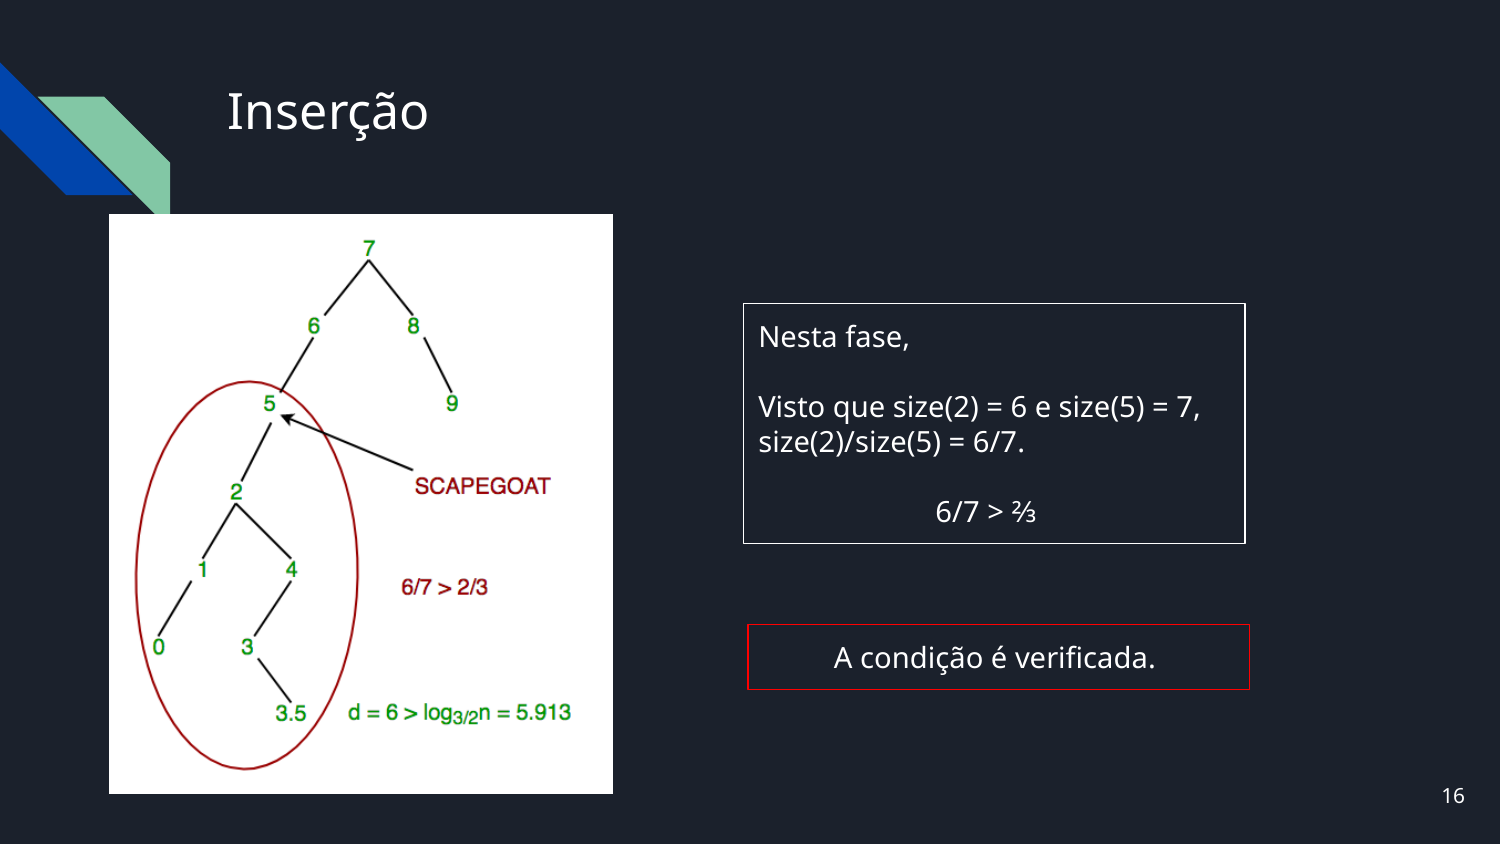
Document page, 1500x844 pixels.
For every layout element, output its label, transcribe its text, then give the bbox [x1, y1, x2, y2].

text_box Nesta fase, Visto que size(2) = 6 e size(5) = 7, size(2)/size(5) = 6/7. 6/7 > ⅔ [743, 303, 1245, 544]
picture [109, 214, 613, 794]
text_box A condição é verificada. [748, 624, 1250, 690]
title Inserção [212, 64, 1368, 215]
slide_number <number> [1389, 764, 1480, 830]
